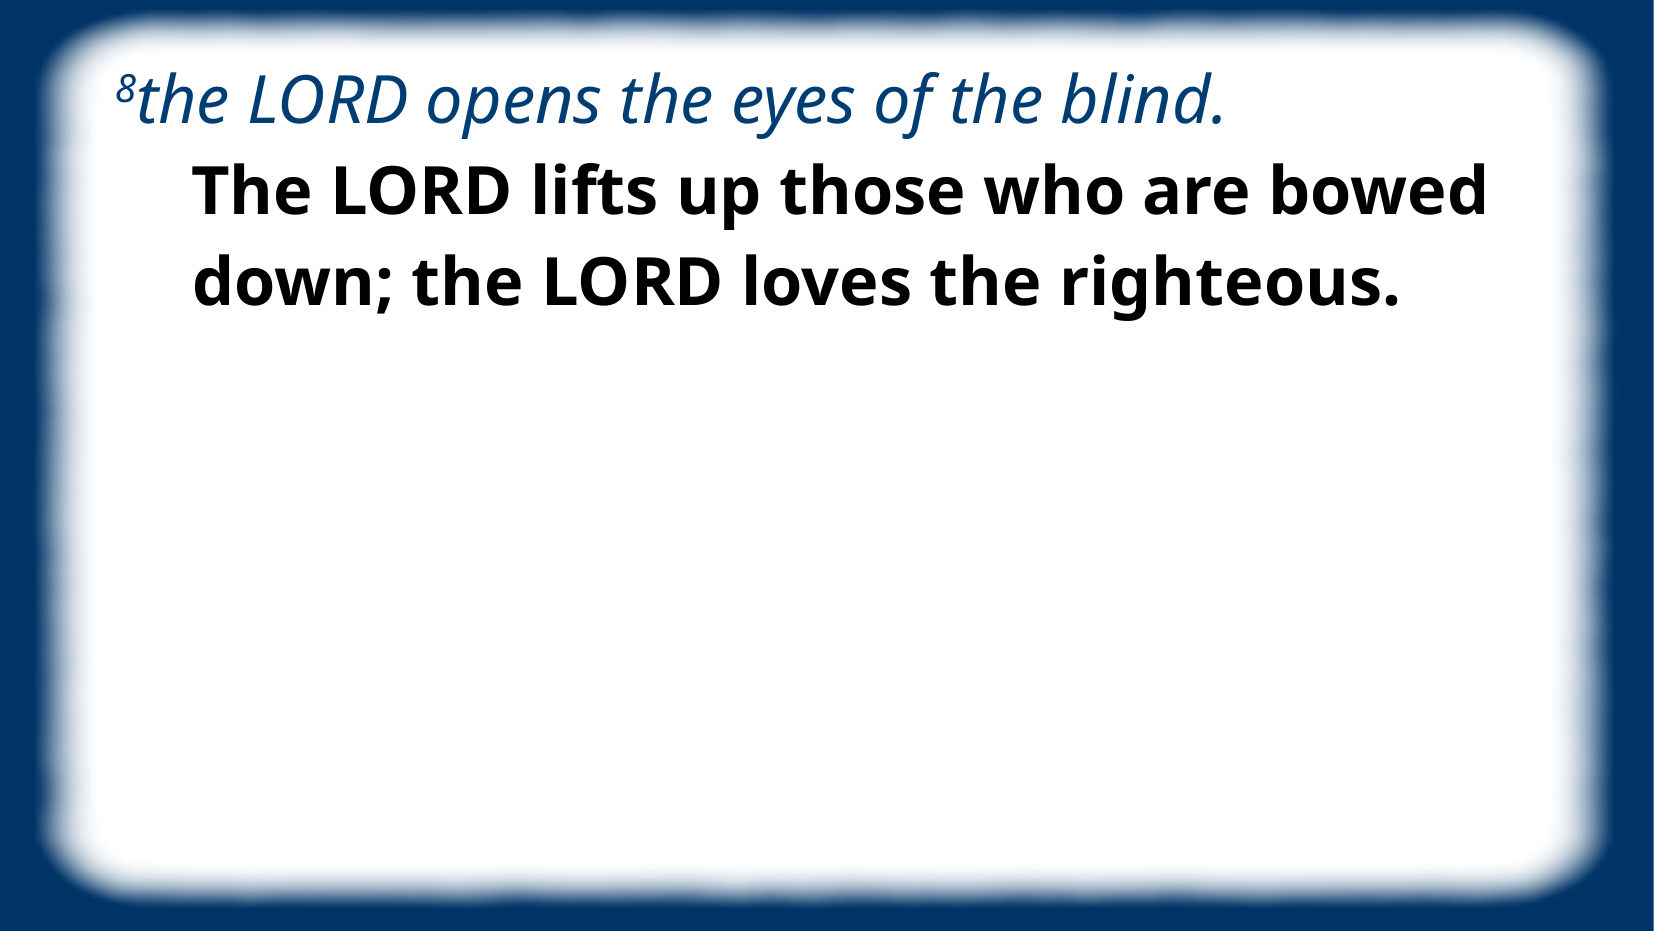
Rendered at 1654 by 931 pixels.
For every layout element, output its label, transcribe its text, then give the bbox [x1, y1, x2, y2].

picture [0, 0, 1654, 931]
text_box 8the LORD opens the eyes of the blind. The LORD lifts up those who are bowed down; the LORD loves the righteous. [90, 45, 1561, 346]
